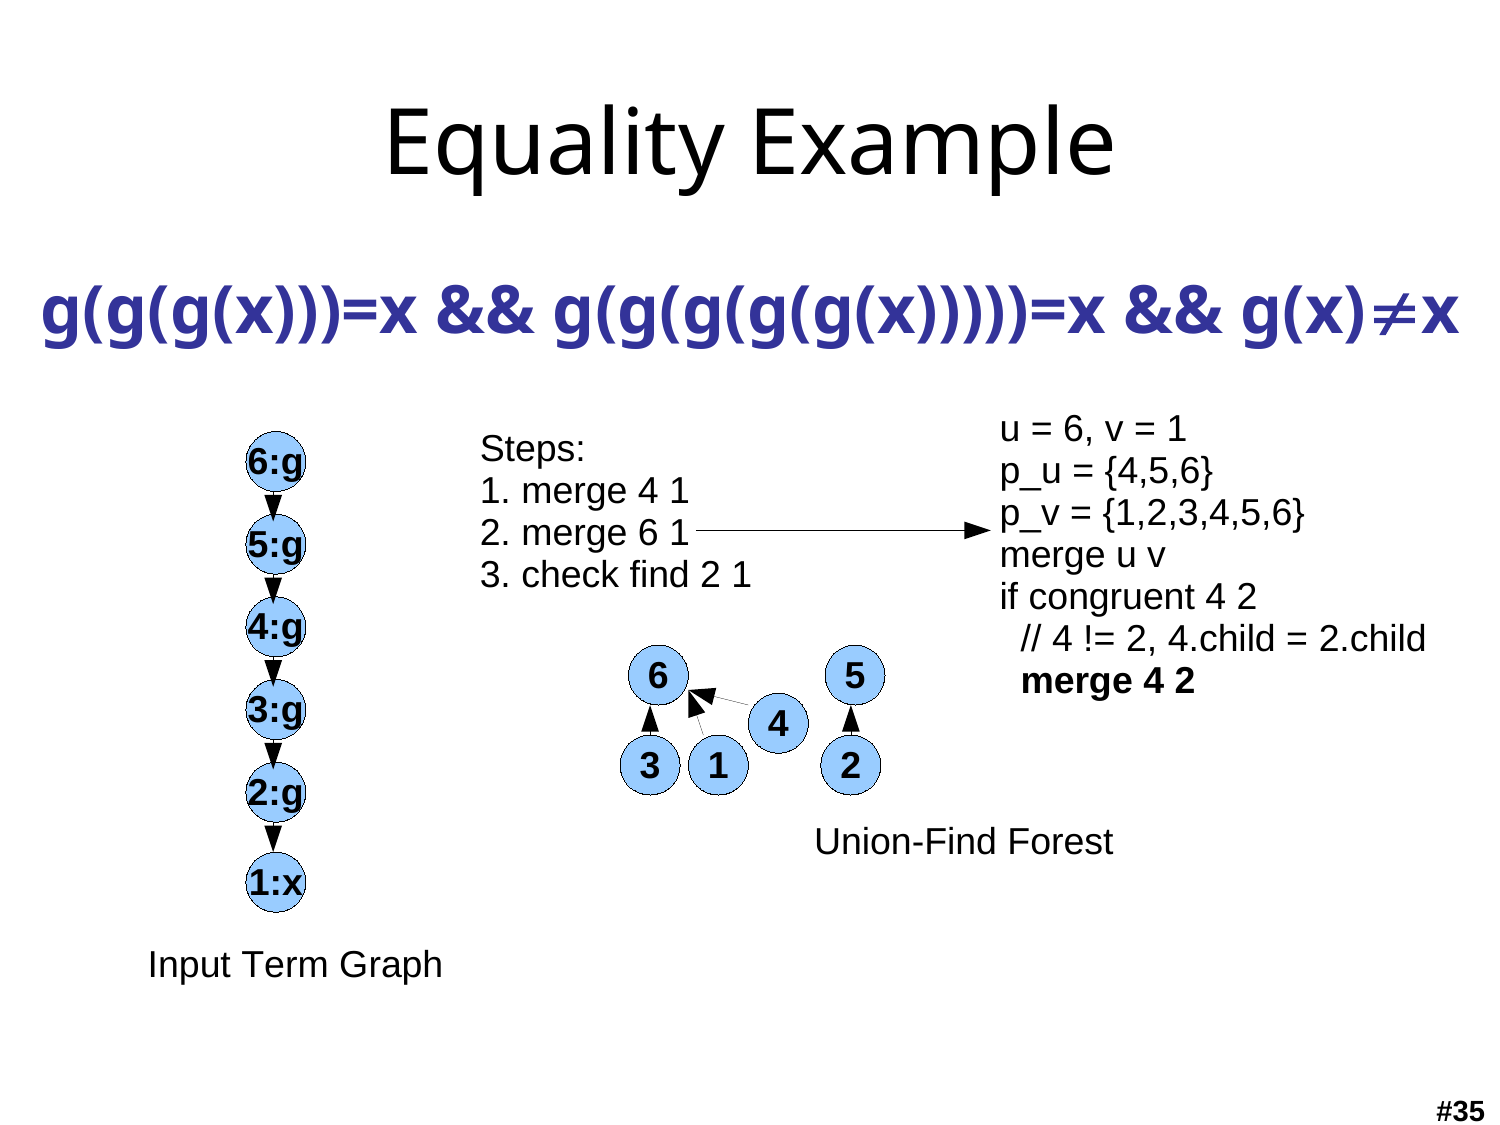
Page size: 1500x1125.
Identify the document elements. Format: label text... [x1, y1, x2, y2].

text_box 4:g [245, 596, 306, 657]
text_box 6 [628, 645, 689, 706]
list g(g(g(x)))=x && g(g(g(g(g(x)))))=x && g(x)x [24, 262, 1476, 1101]
text_box 4 [748, 693, 809, 754]
text_box Steps: 1. merge 4 1 2. merge 6 1 3. check find 2 1 [465, 420, 795, 604]
title Equality Example [24, 45, 1476, 233]
text_box Input Term Graph [132, 935, 459, 993]
text_box 1 [688, 735, 749, 796]
text_box u = 6, v = 1 p_u = {4,5,6} p_v = {1,2,3,4,5,6} merge u v if congruent 4 2 // 4 != 2, 4.child = 2.child merge 4 2 [984, 400, 1442, 711]
text_box 2:g [245, 762, 306, 823]
text_box 5:g [245, 514, 306, 575]
text_box 1:x [245, 852, 306, 913]
text_box Union-Find Forest [799, 813, 1129, 871]
text_box 5 [825, 645, 886, 706]
text_box 2 [820, 735, 881, 796]
text_box 6:g [245, 431, 306, 492]
text_box 3:g [245, 679, 306, 740]
text_box 3 [620, 735, 681, 796]
